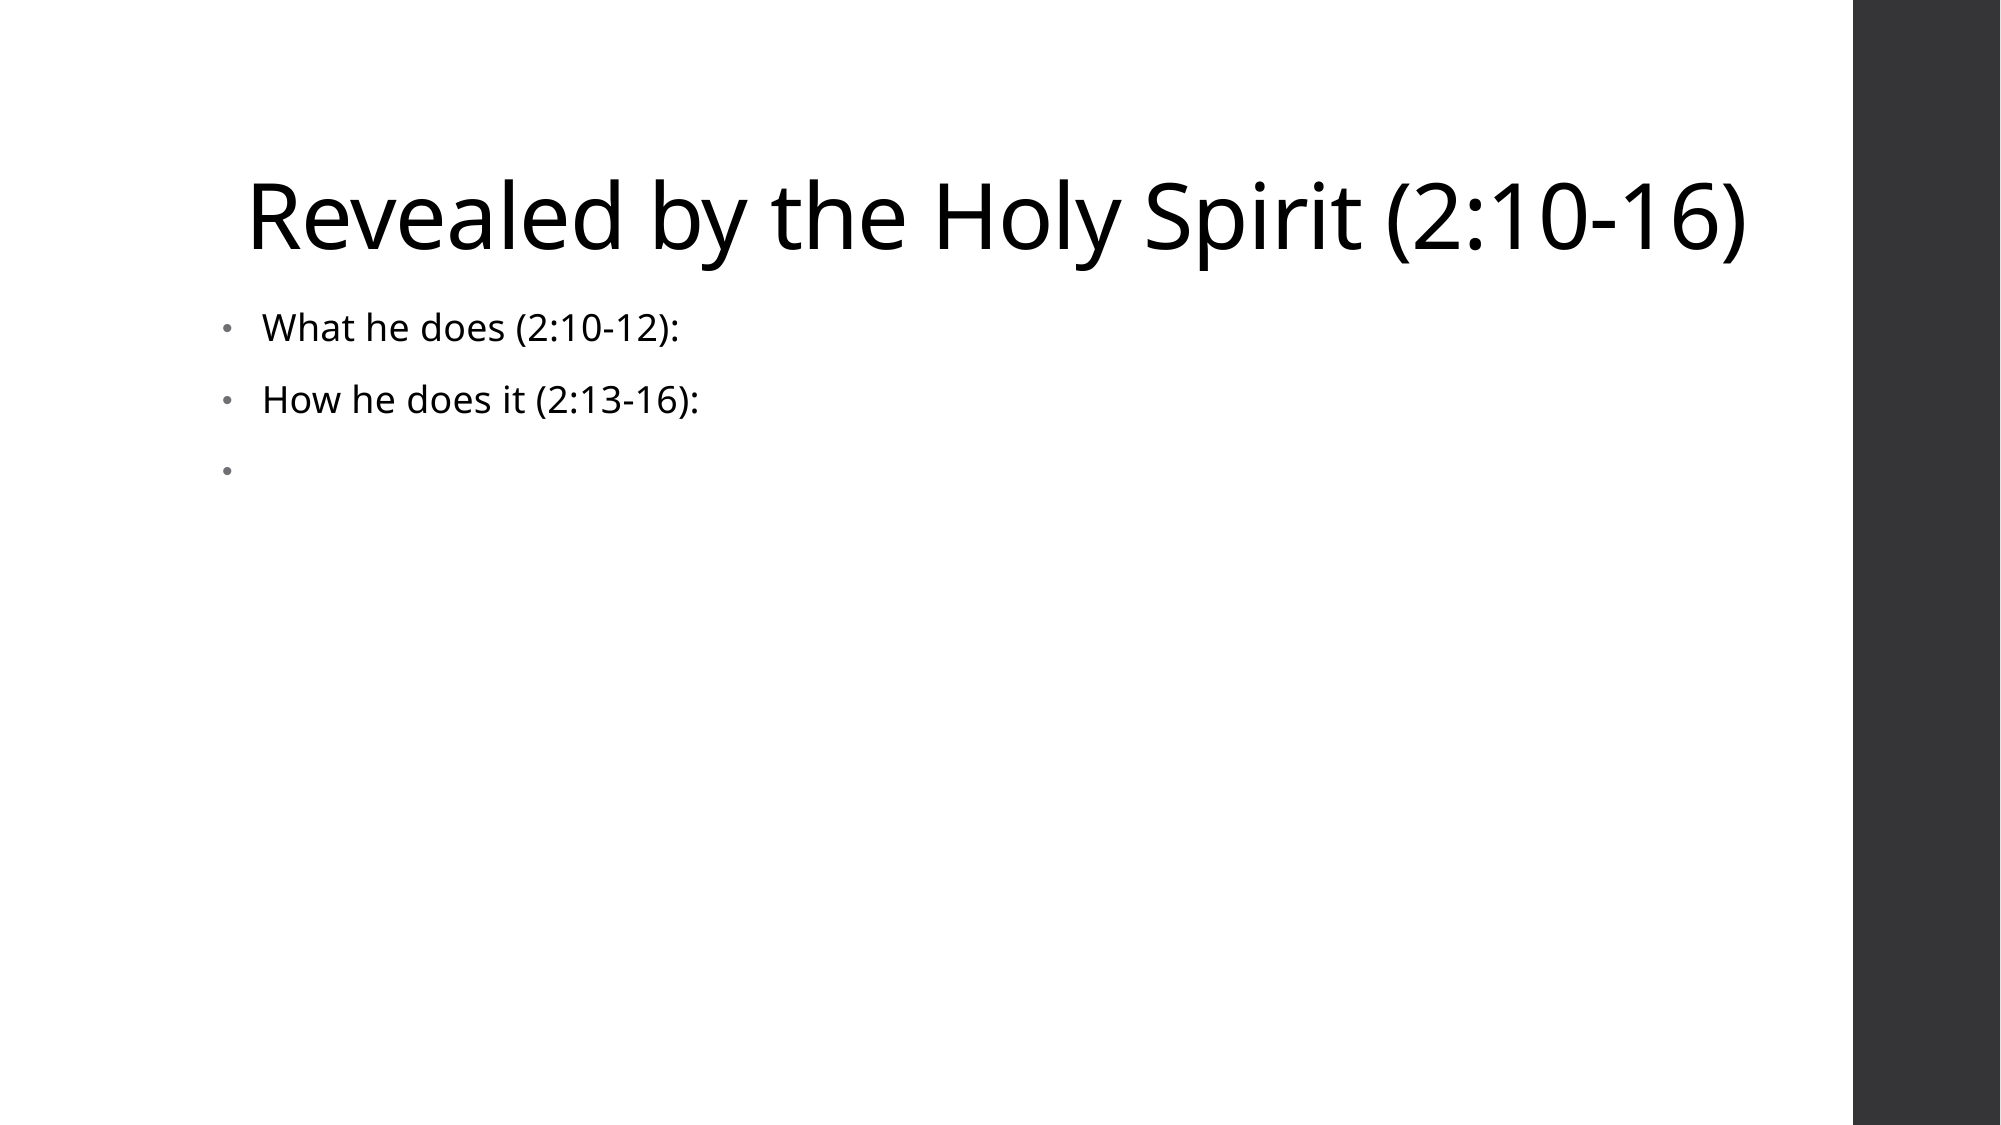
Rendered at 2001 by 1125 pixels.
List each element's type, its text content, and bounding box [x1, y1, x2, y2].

title Revealed by the Holy Spirit (2:10-16) [206, 60, 1797, 278]
list What he does (2:10-12): How he does it (2:13-16): [206, 299, 1617, 1014]
